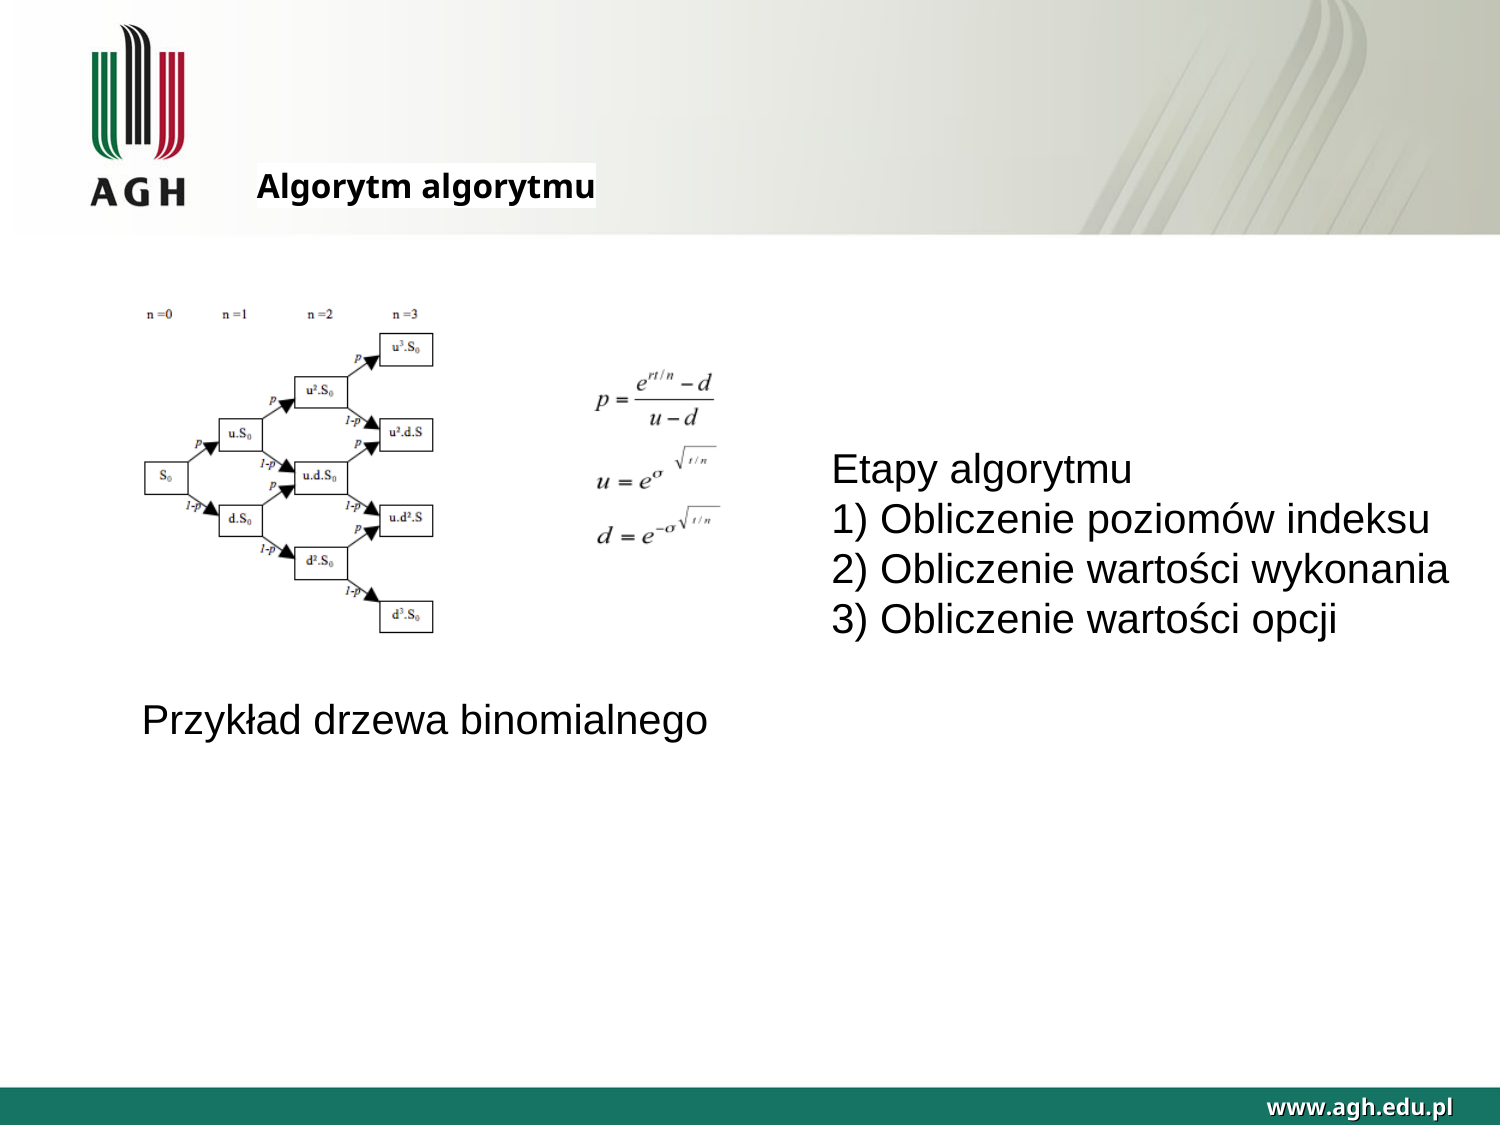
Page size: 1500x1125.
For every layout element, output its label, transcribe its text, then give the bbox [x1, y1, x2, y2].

title Algorytm algorytmu [242, 137, 1436, 233]
text_box www.agh.edu.pl [1251, 1084, 1500, 1125]
text_box Etapy algorytmu Obliczenie poziomów indeksu Obliczenie wartości wykonania Obliczenie wartości opcji [816, 434, 1465, 650]
text_box Przykład drzewa binomialnego [94, 685, 756, 750]
picture [0, 0, 1500, 1125]
